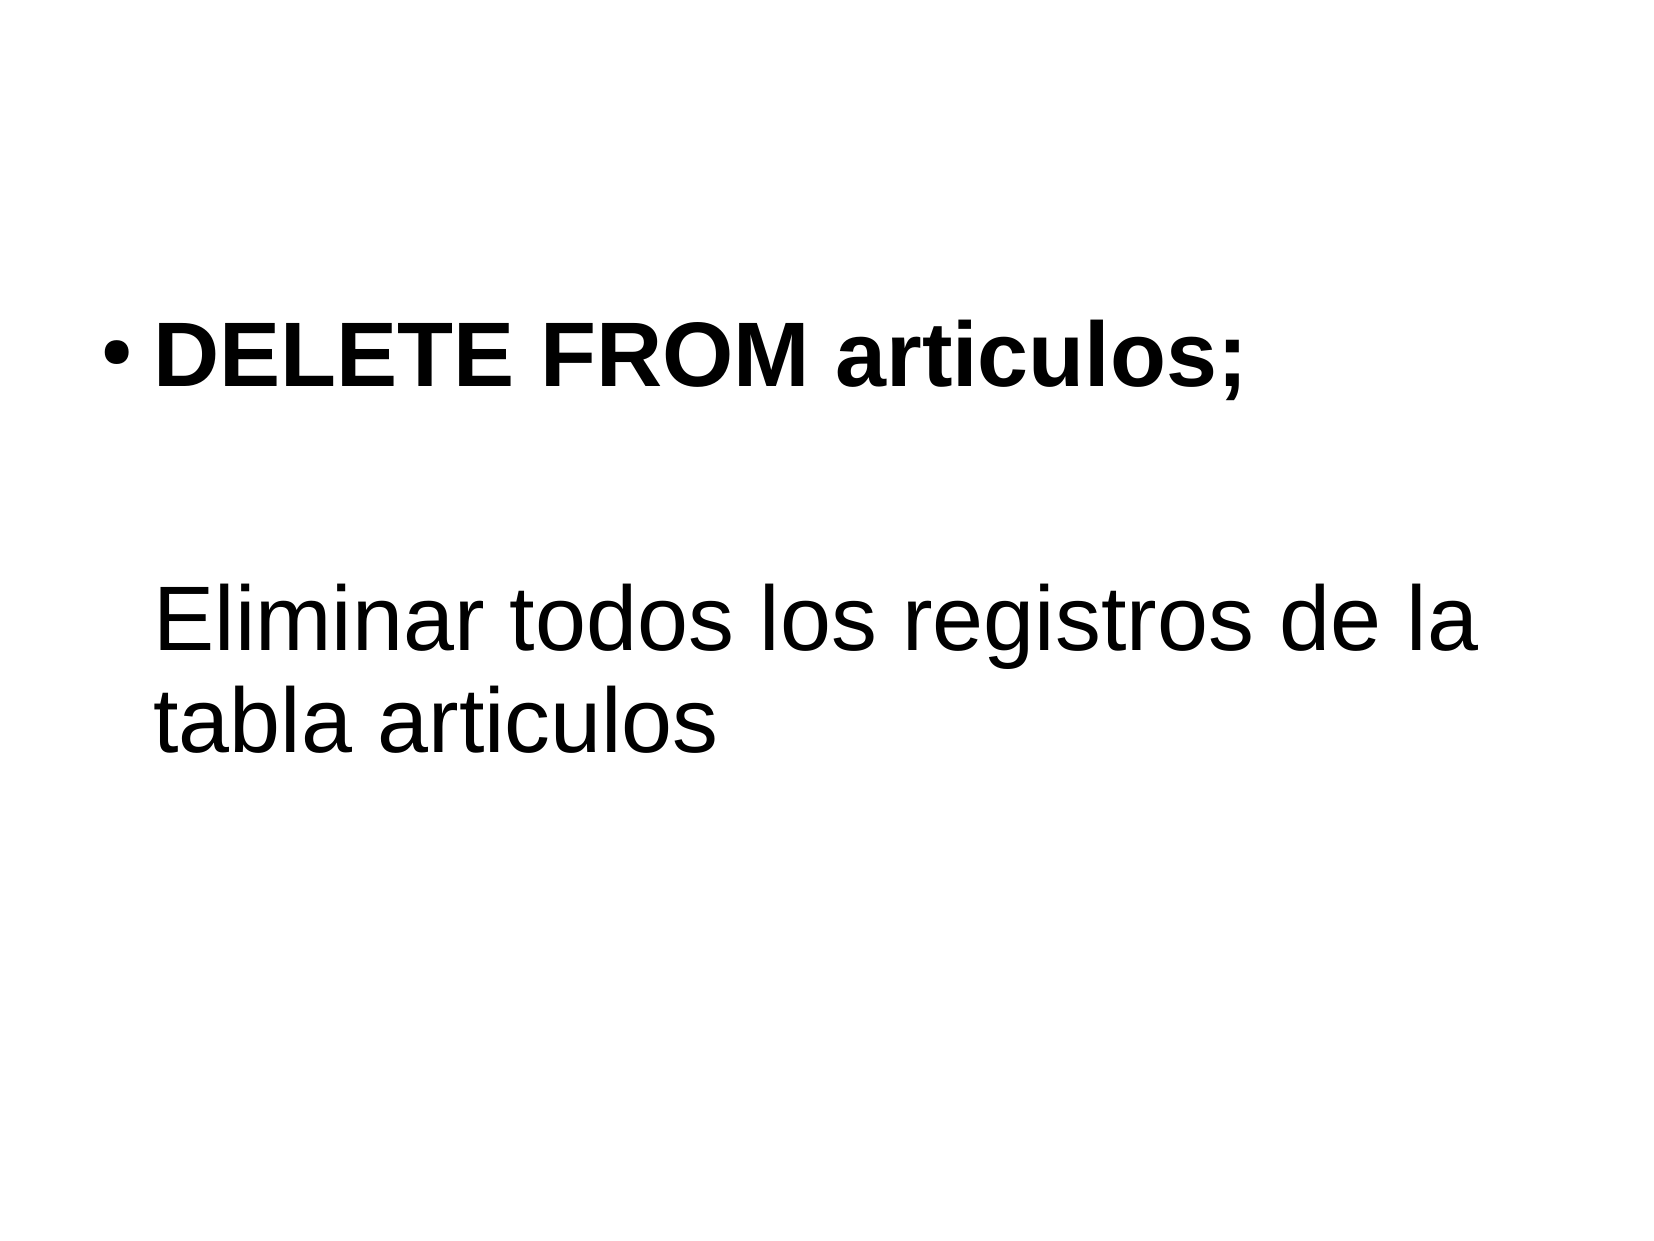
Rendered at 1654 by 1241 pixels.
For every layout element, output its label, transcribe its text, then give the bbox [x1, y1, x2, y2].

list DELETE FROM articulos; Eliminar todos los registros de la tabla articulos [82, 94, 1583, 1146]
